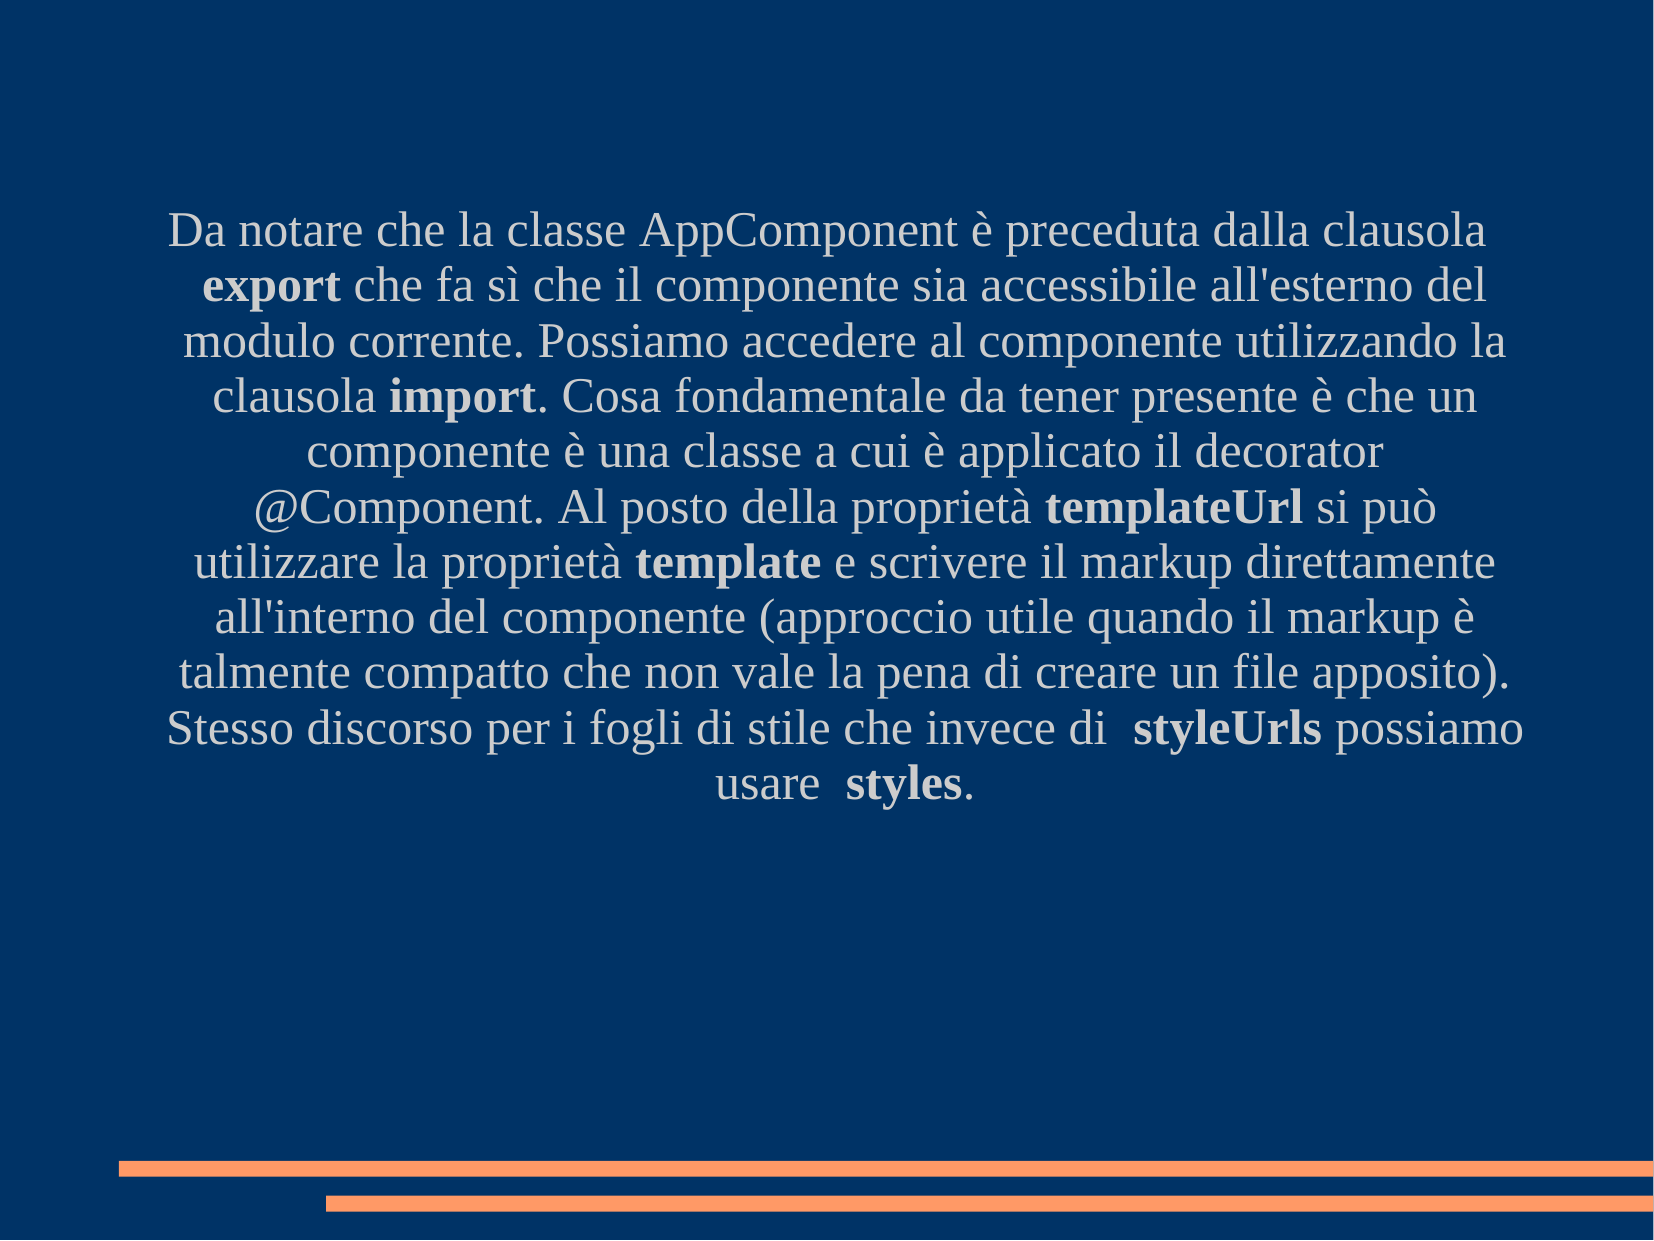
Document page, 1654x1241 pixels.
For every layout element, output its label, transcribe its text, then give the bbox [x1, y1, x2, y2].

subtitle Da notare che la classe AppComponent è preceduta dalla clausola export che fa sì che il componente sia accessibile all'esterno del modulo corrente. Possiamo accedere al componente utilizzando la clausola import. Cosa fondamentale da tener presente è che un componente è una classe a cui è applicato il decorator @Component. Al posto della proprietà templateUrl si può utilizzare la proprietà template e scrivere il markup direttamente all'interno del componente (approccio utile quando il markup è talmente compatto che non vale la pena di creare un file apposito). Stesso discorso per i fogli di stile che invece di styleUrls possiamo usare styles. [121, 46, 1534, 1132]
